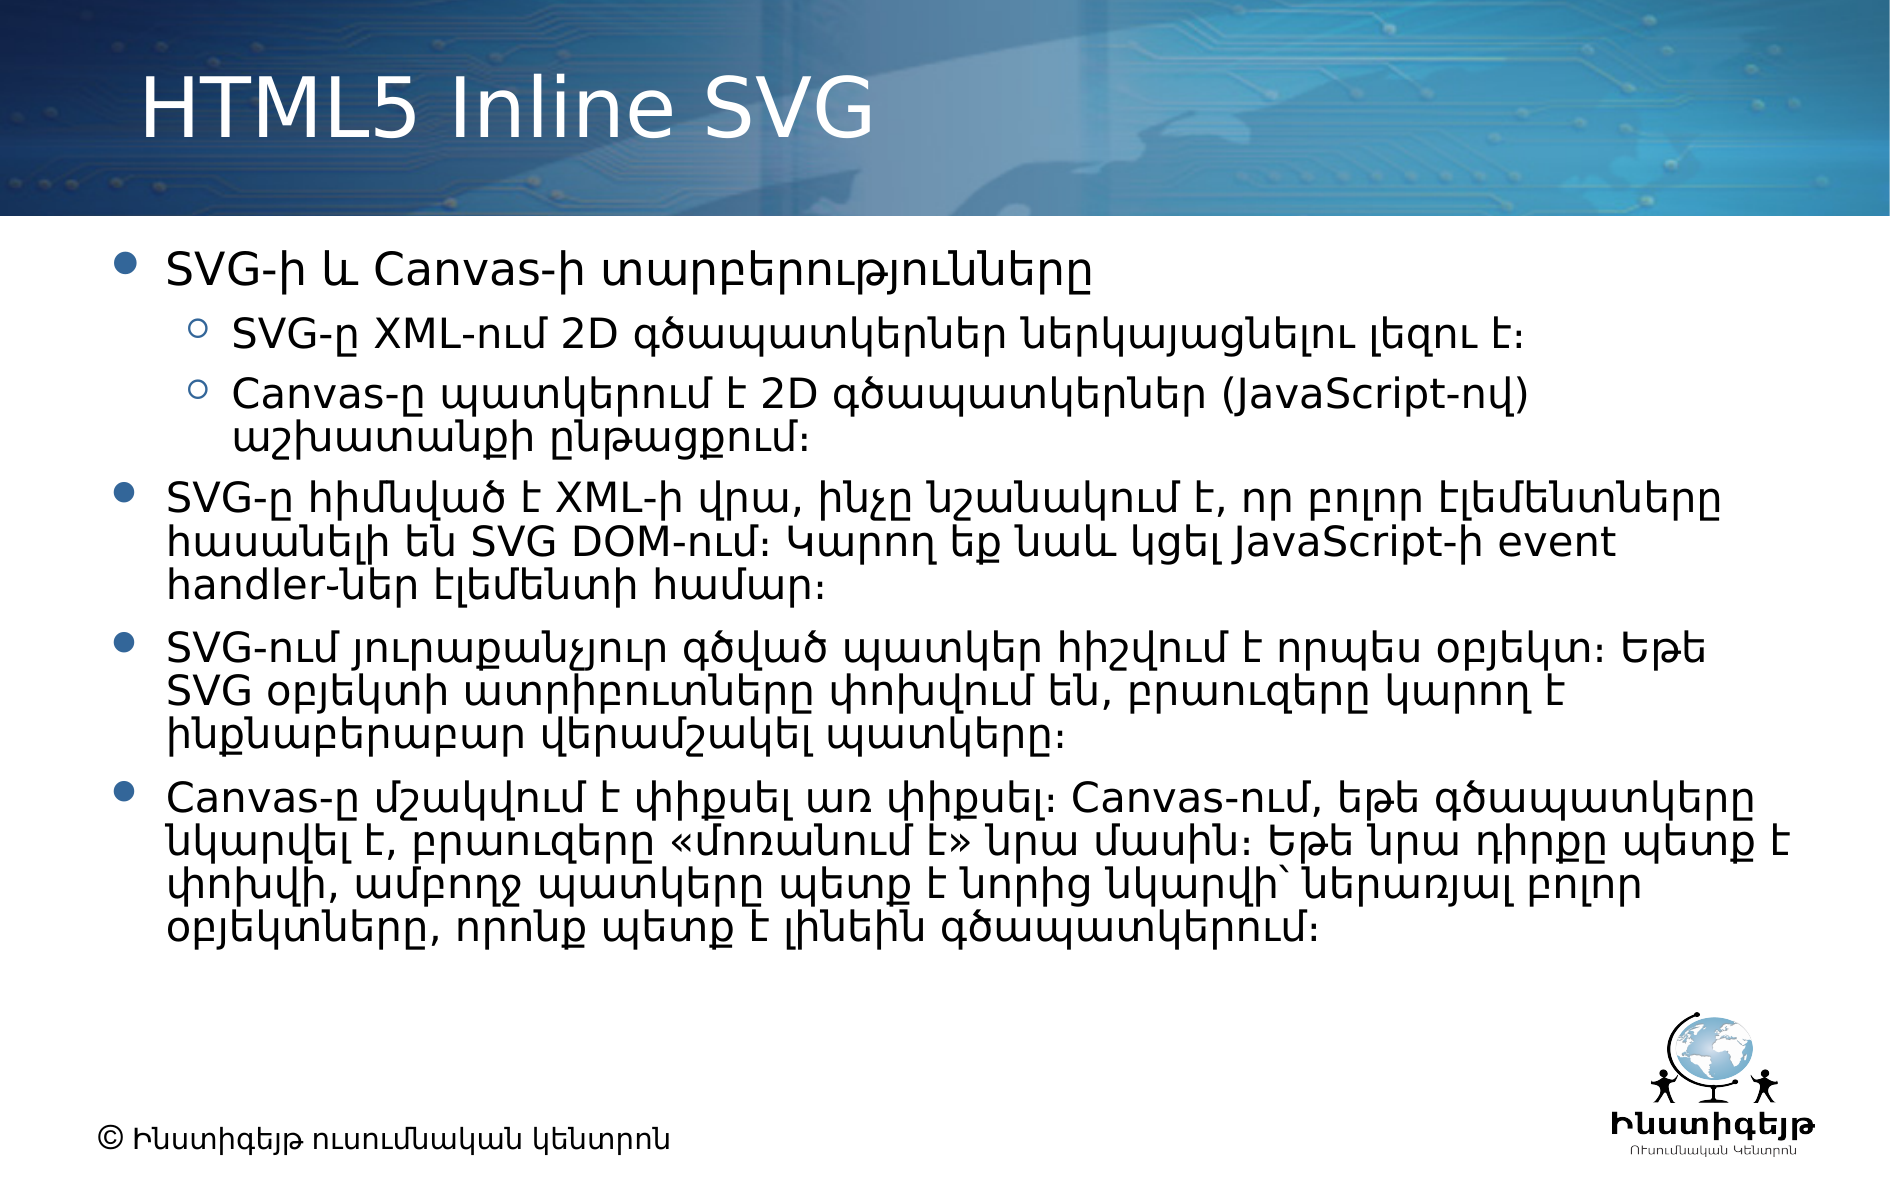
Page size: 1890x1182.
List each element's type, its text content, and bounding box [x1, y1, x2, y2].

picture [0, 0, 1890, 216]
list SVG-ի և Canvas-ի տարբերությունները SVG-ը XML-ում 2D գծապատկերներ ներկայացնելու լեզու է։ Canvas-ը պատկերում է 2D գծապատկերներ (JavaScript-ով) աշխատանքի ընթացքում։ SVG-ը հիմնված է XML-ի վրա, ինչը նշանակում է, որ բոլոր էլեմենտները հասանելի են SVG DOM-ում։ Կարող եք նաև կցել JavaScript-ի event handler֊ներ էլեմենտի համար։ SVG-ում յուրաքանչյուր գծված պատկեր հիշվում է որպես օբյեկտ։ Եթե SVG օբյեկտի ատրիբուտները փոխվում են, բրաուզերը կարող է ինքնաբերաբար վերամշակել պատկերը։ Canvas-ը մշակվում է փիքսել առ փիքսել։ Canvas-ում, եթե գծապատկերը նկարվել է, բրաուզերը «մոռանում է» նրա մասին։ Եթե նրա դիրքը պետք է փոխվի, ամբողջ պատկերը պետք է նորից նկարվի՝ ներառյալ բոլոր օբյեկտները, որոնք պետք է լինեին գծապատկերում։ [110, 247, 1801, 274]
picture [1612, 1012, 1815, 1157]
